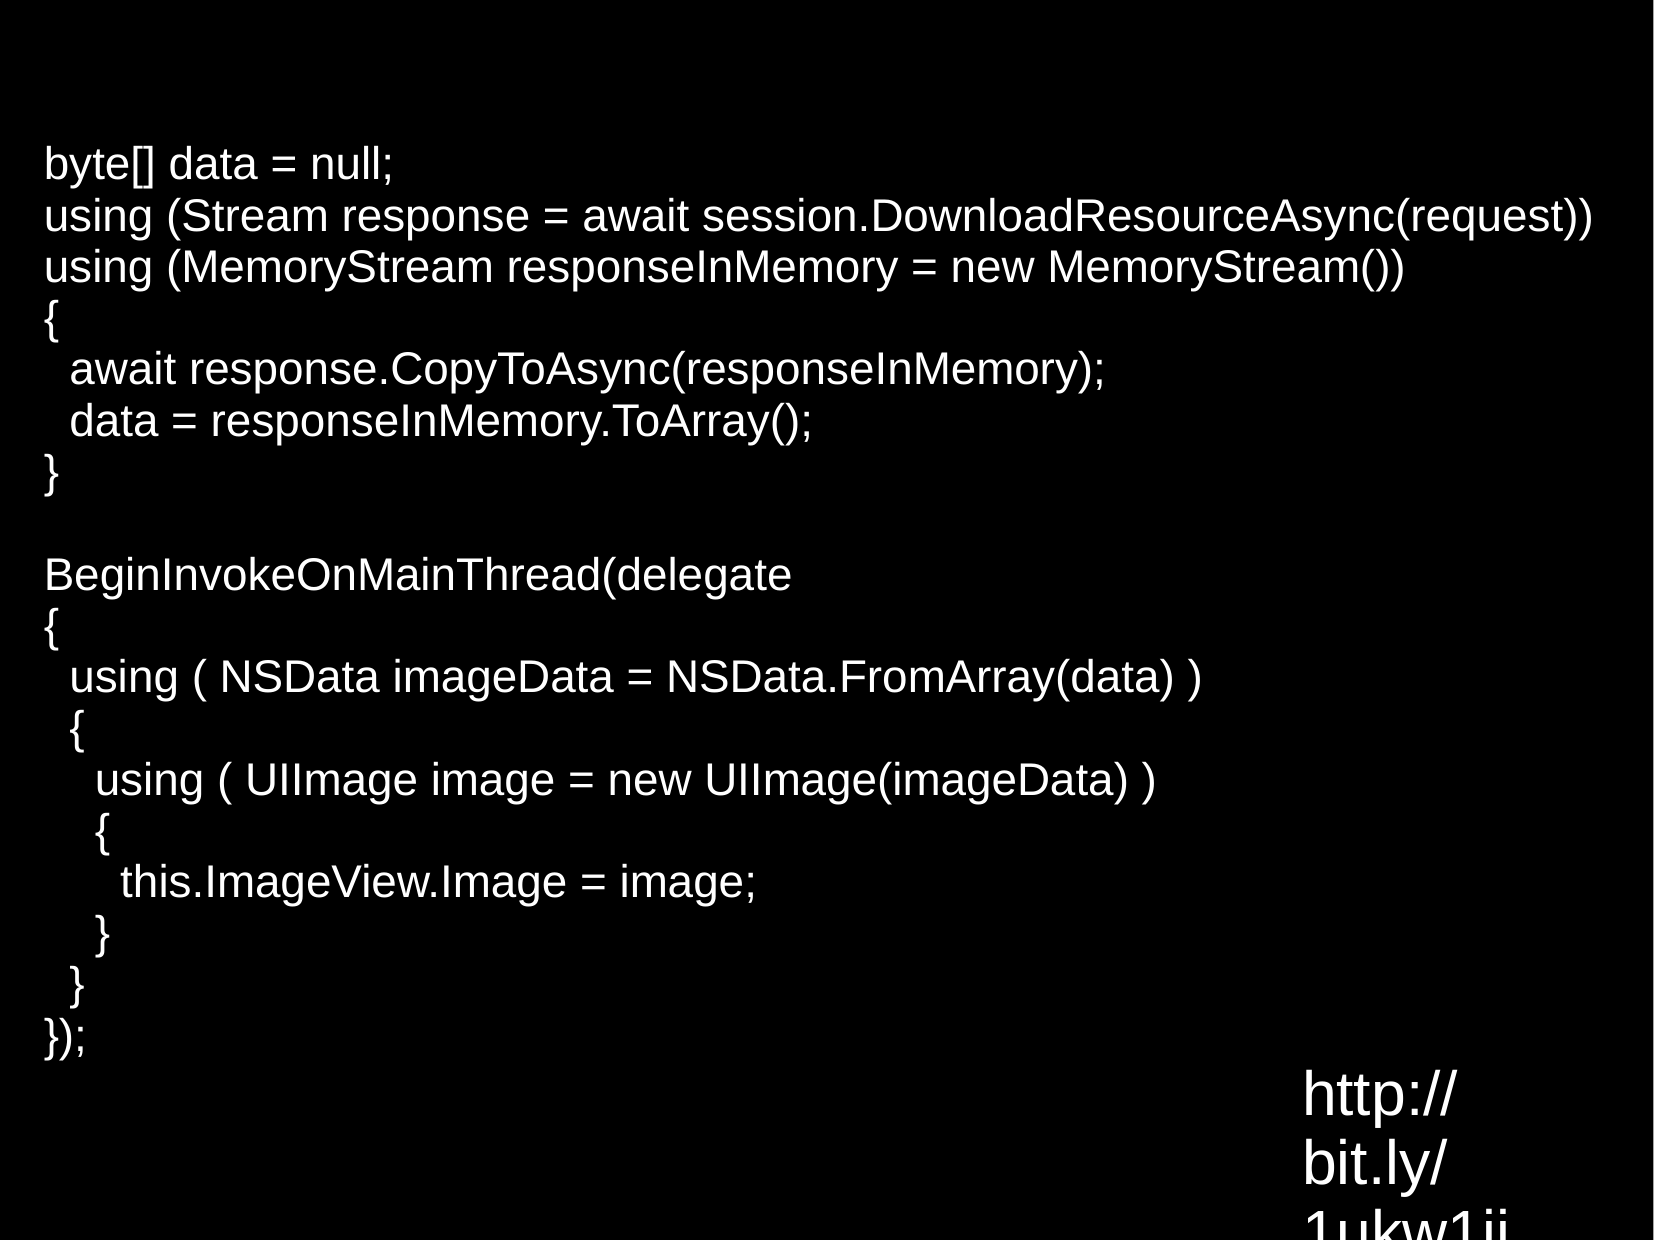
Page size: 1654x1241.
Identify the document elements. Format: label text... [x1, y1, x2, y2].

text_box byte[] data = null; using (Stream response = await session.DownloadResourceAsync(request)) using (MemoryStream responseInMemory = new MemoryStream()) { await response.CopyToAsync(responseInMemory); data = responseInMemory.ToArray(); } BeginInvokeOnMainThread(delegate { using ( NSData imageData = NSData.FromArray(data) ) { using ( UIImage image = new UIImage(imageData) ) { this.ImageView.Image = image; } } }); [28, 130, 1630, 1075]
text_box http://bit.ly/1ukw1ii [1287, 1051, 1624, 1206]
